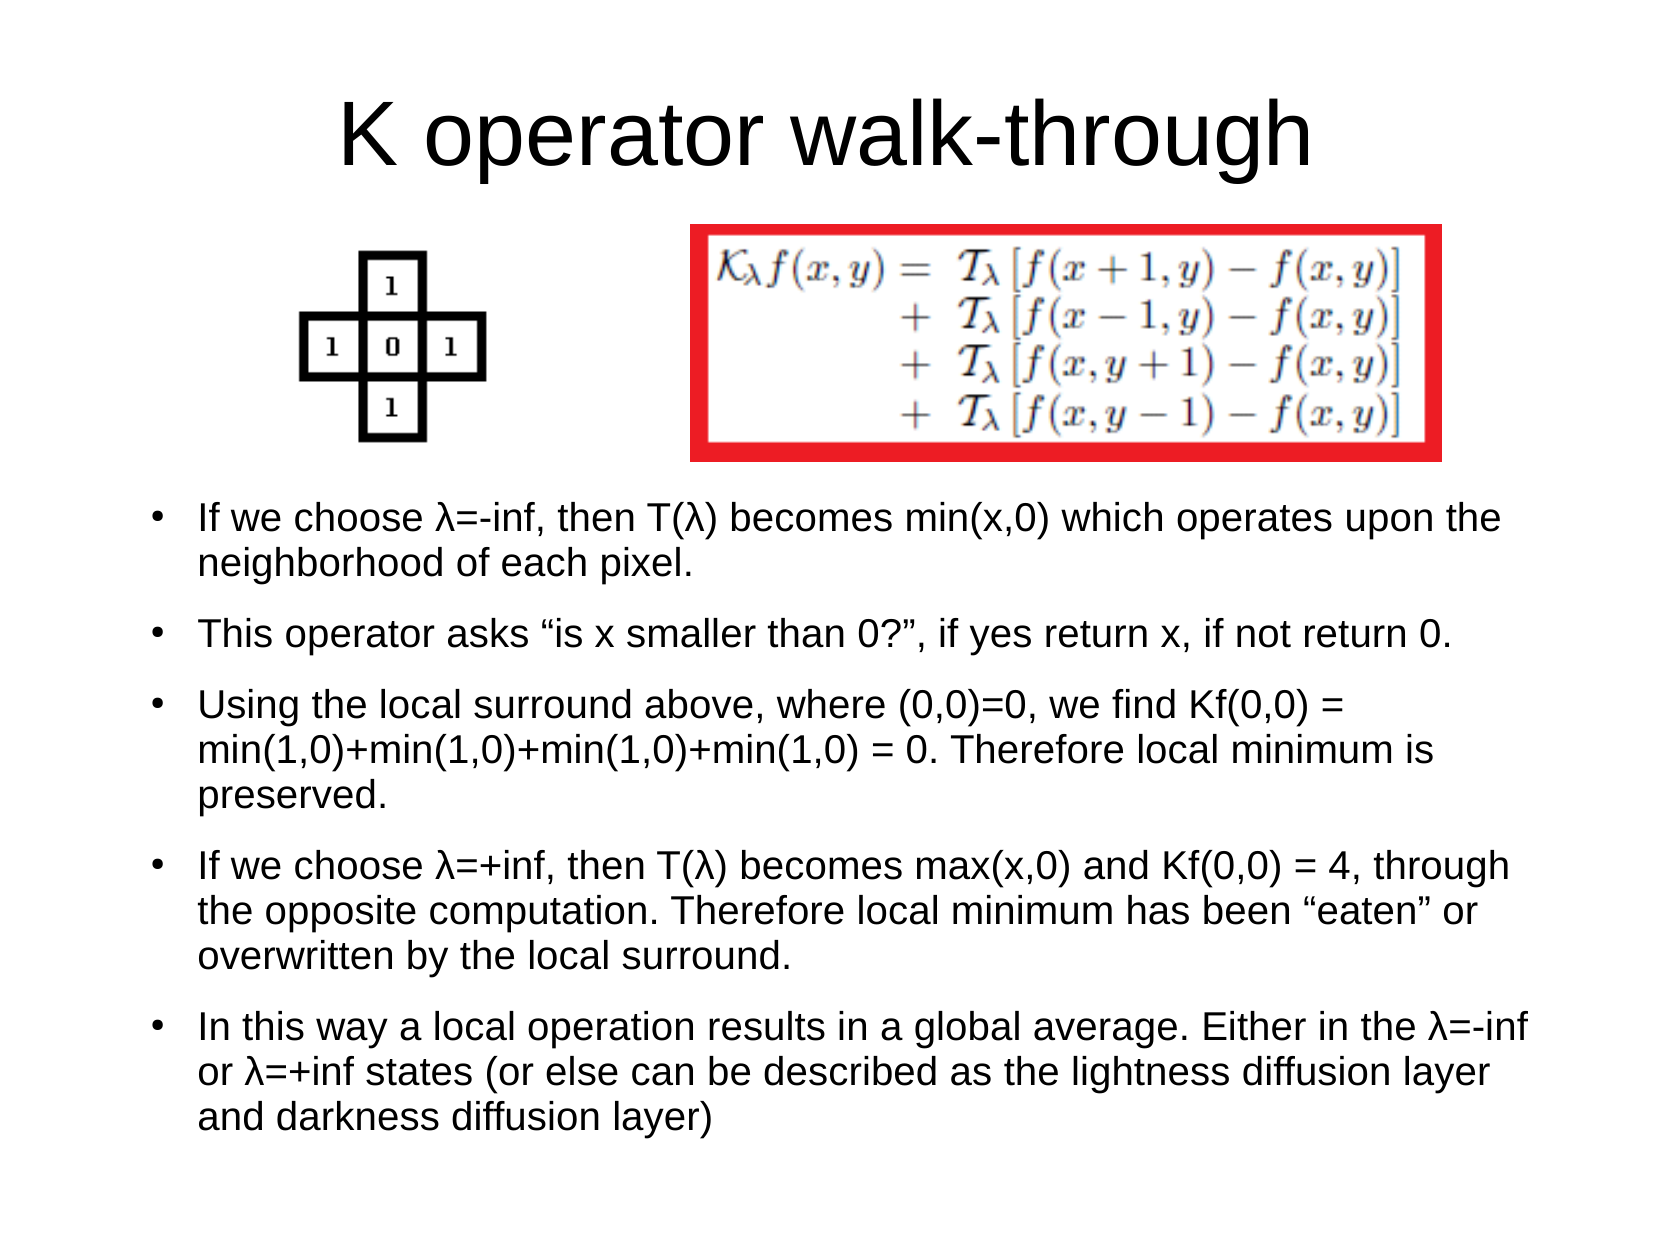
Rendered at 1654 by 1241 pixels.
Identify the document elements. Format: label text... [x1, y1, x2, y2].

picture [690, 224, 1442, 462]
picture [294, 242, 496, 451]
list If we choose λ=-inf, then T(λ) becomes min(x,0) which operates upon the neighborhood of each pixel. This operator asks “is x smaller than 0?”, if yes return x, if not return 0. Using the local surround above, where (0,0)=0, we find Kf(0,0) = min(1,0)+min(1,0)+min(1,0)+min(1,0) = 0. Therefore local minimum is preserved. If we choose λ=+inf, then T(λ) becomes max(x,0) and Kf(0,0) = 4, through the opposite computation. Therefore local minimum has been “eaten” or overwritten by the local surround. In this way a local operation results in a global average. Either in the λ=-inf or λ=+inf states (or else can be described as the lightness diffusion layer and darkness diffusion layer) [135, 495, 1538, 1141]
title K operator walk-through [82, 30, 1571, 238]
